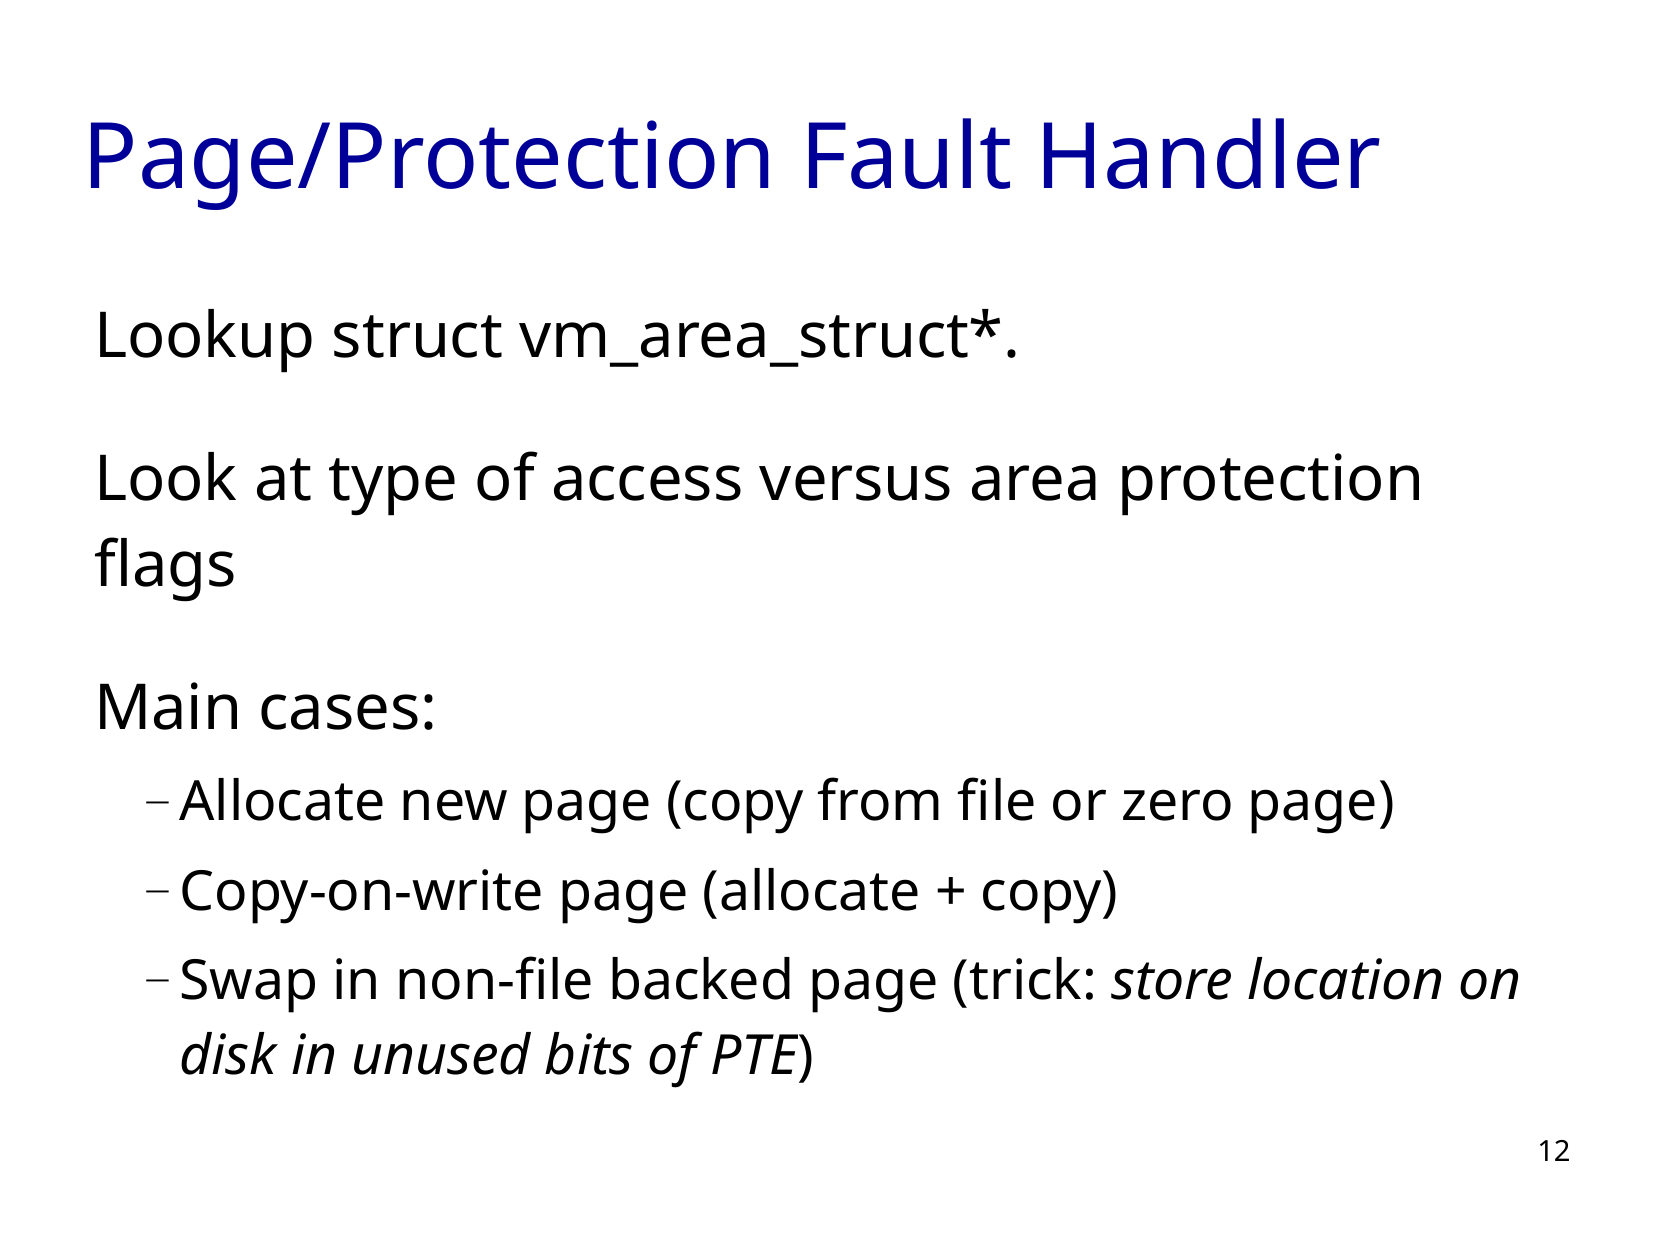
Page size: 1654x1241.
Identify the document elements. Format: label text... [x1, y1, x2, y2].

title Page/Protection Fault Handler [82, 49, 1571, 257]
list Lookup struct vm_area_struct*. Look at type of access versus area protection flags Main cases: Allocate new page (copy from file or zero page) Copy-on-write page (allocate + copy) Swap in non-file backed page (trick: store location on disk in unused bits of PTE) [60, 290, 1571, 1096]
